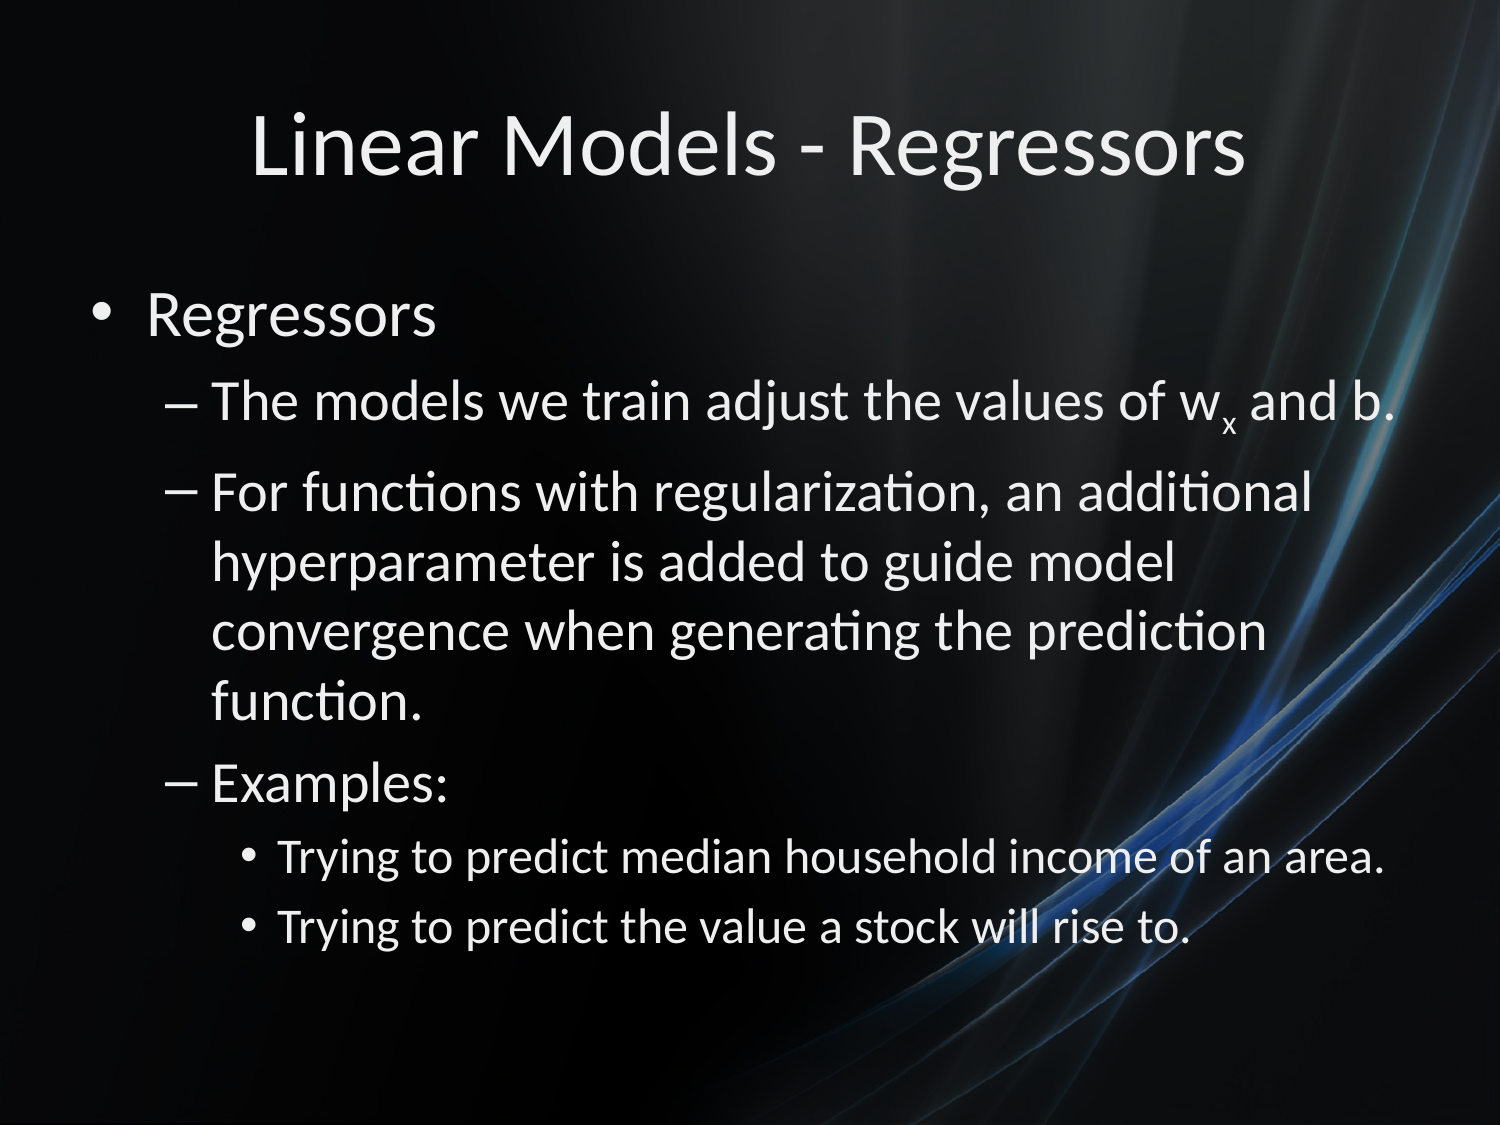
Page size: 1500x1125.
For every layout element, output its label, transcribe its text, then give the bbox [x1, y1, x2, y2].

picture [0, 0, 1500, 1125]
list Regressors The models we train adjust the values of wx and b. For functions with regularization, an additional hyperparameter is added to guide model convergence when generating the prediction function. Examples: Trying to predict median household income of an area. Trying to predict the value a stock will rise to. [75, 262, 1425, 1005]
title Linear Models - Regressors [75, 45, 1425, 233]
